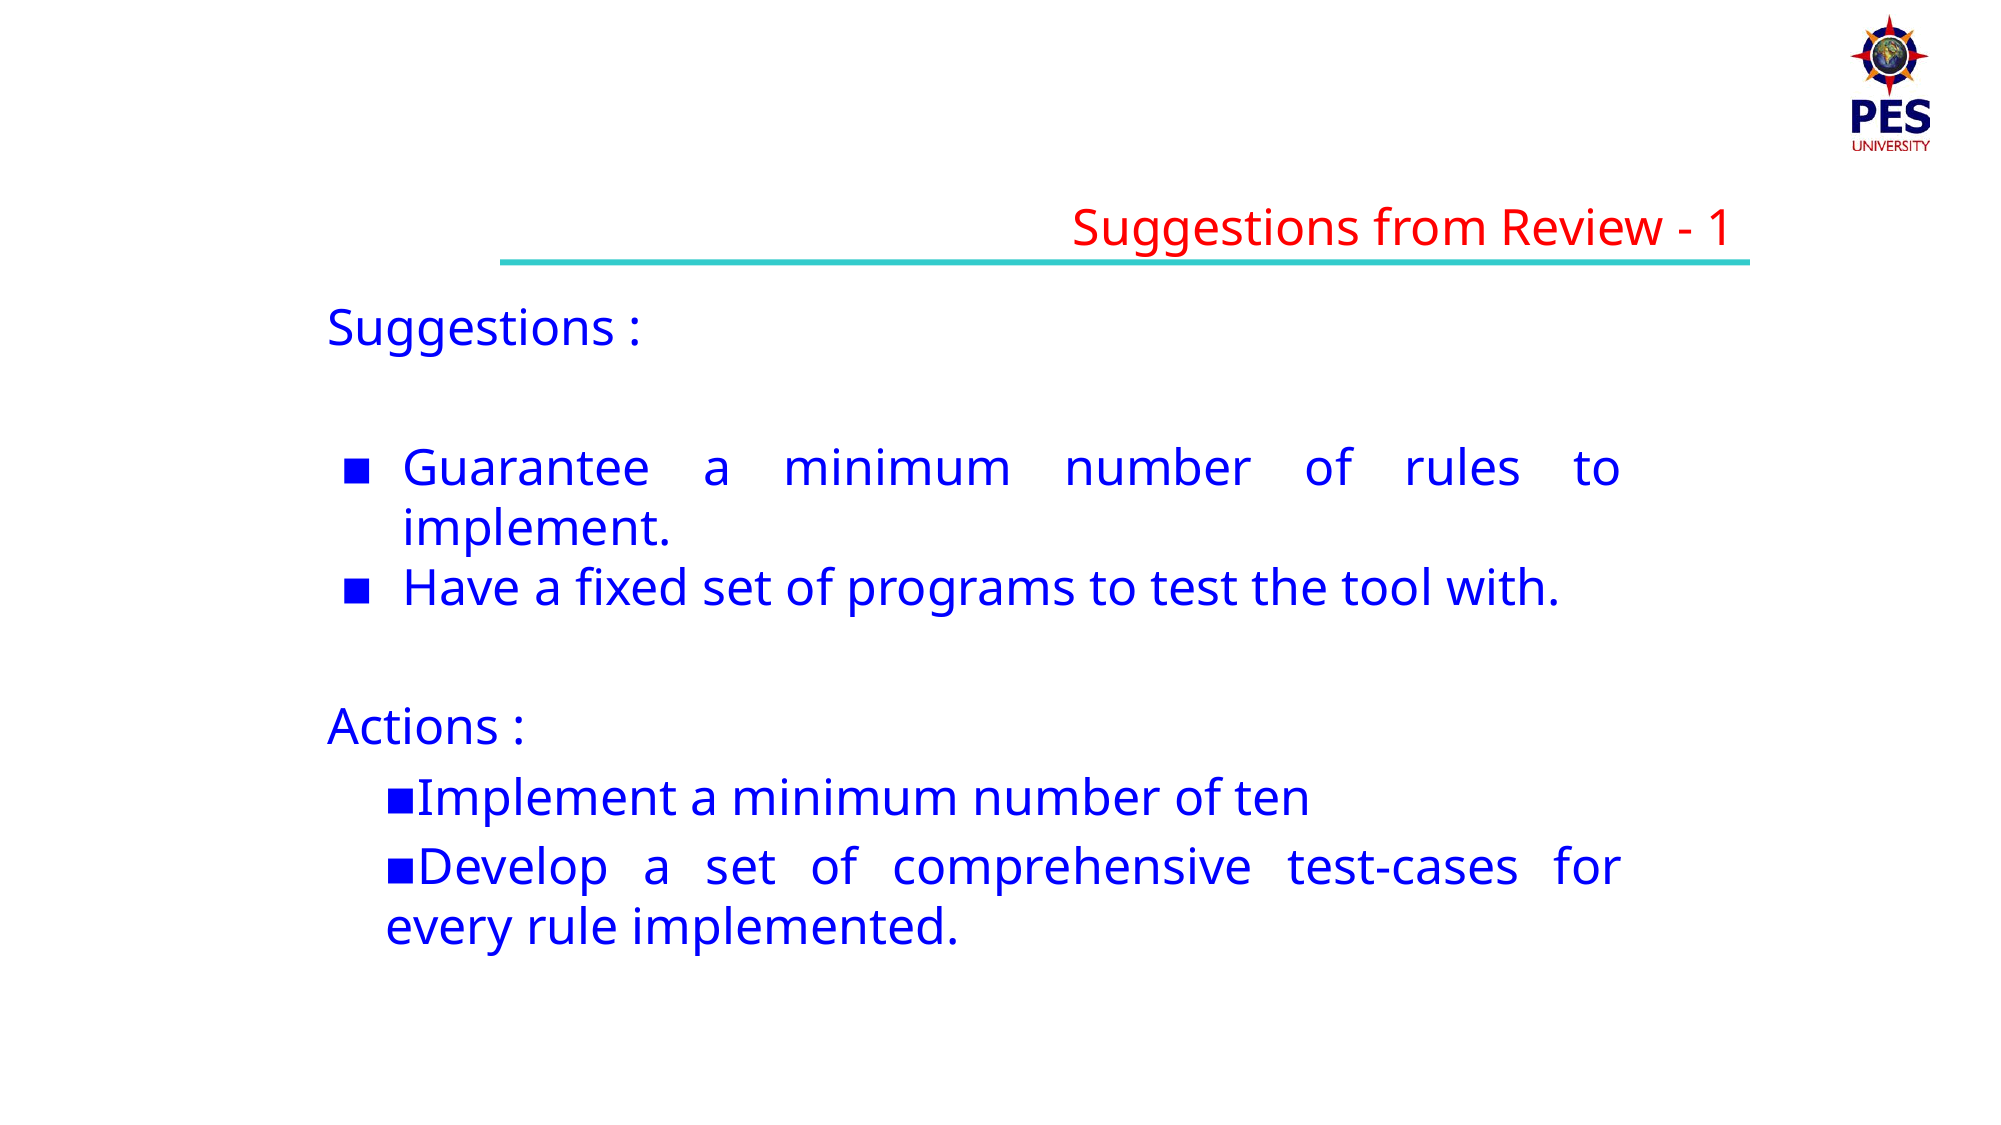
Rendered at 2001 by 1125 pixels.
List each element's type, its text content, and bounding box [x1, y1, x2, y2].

text_box Suggestions from Review - 1 [687, 187, 1750, 264]
text_box [500, 259, 1750, 266]
picture [1850, 14, 1930, 151]
text_box Suggestions : Guarantee a minimum number of rules to implement. Have a fixed set of programs to test the tool with. Actions : Implement a minimum number of ten Develop a set of comprehensive test-cases for every rule implemented. [312, 287, 1638, 1063]
